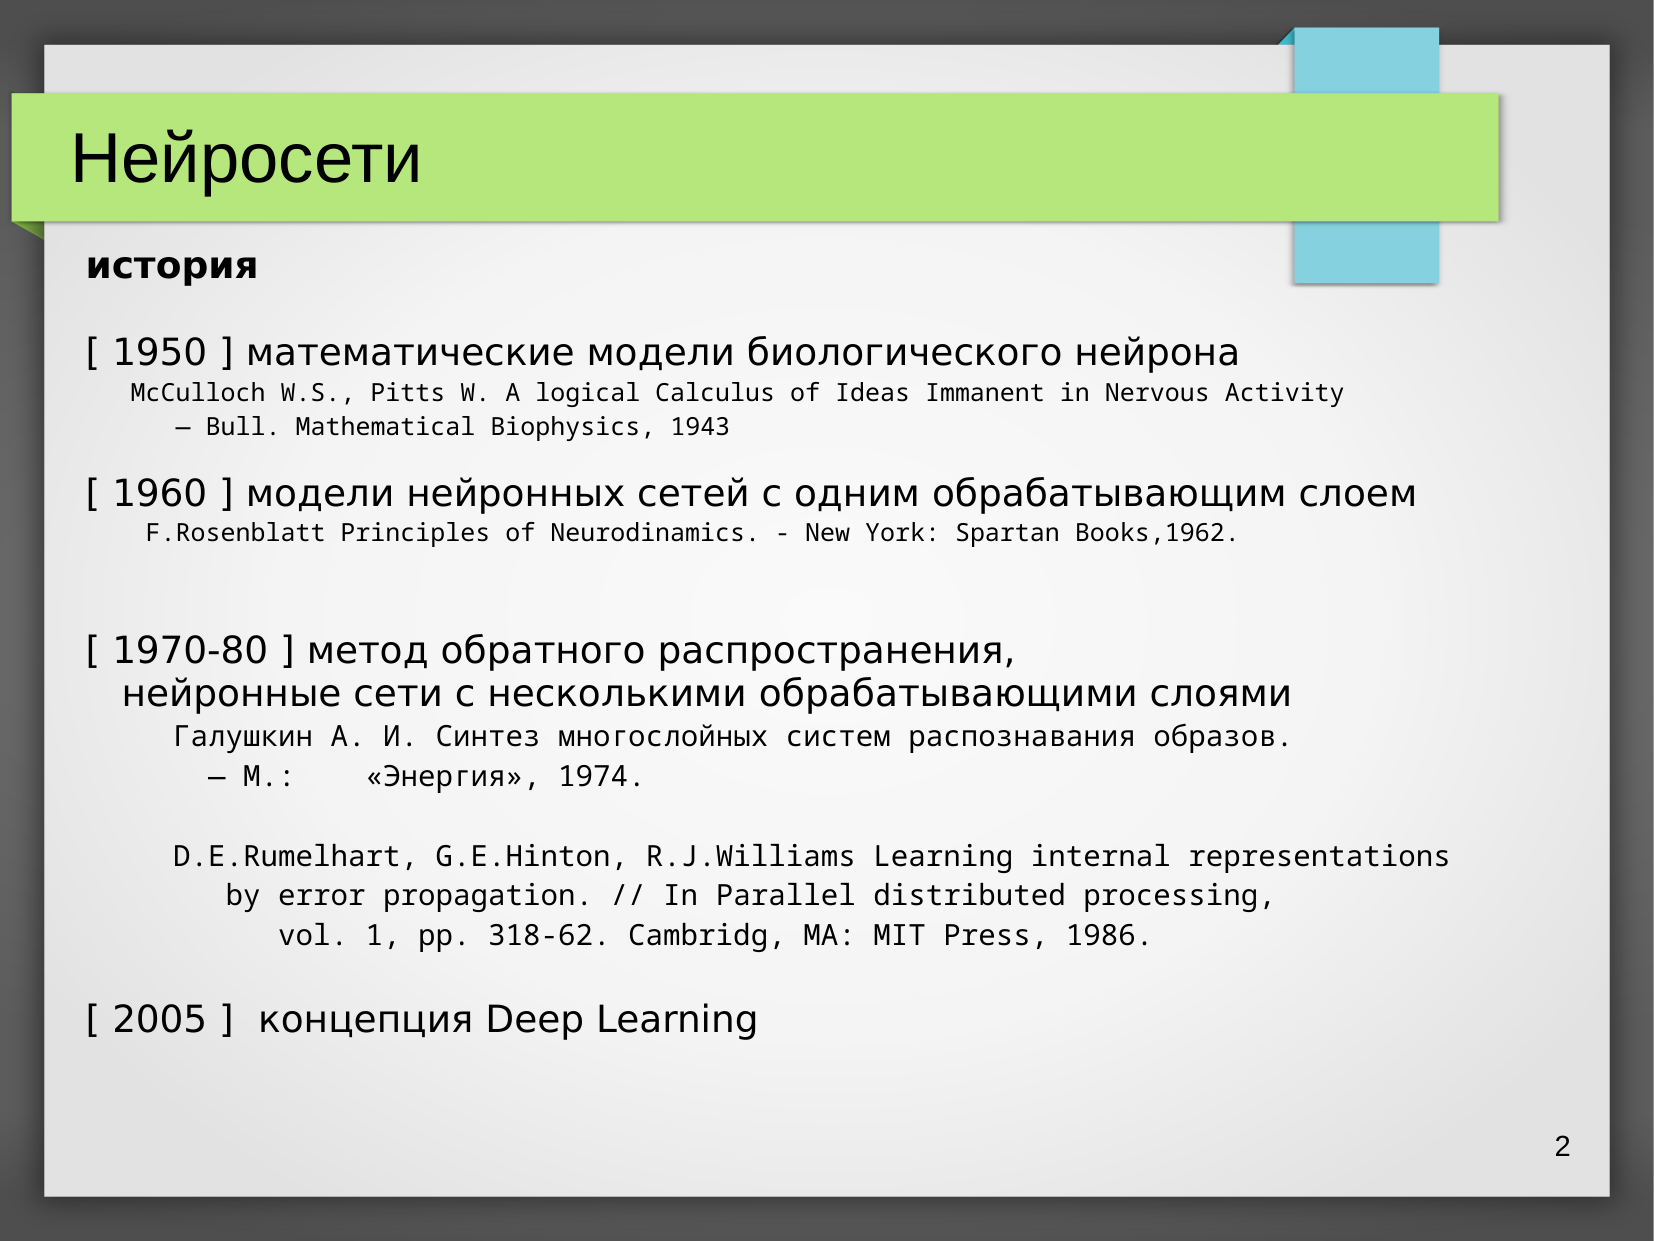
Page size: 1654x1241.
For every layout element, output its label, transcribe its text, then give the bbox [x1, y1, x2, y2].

title Нейросети [70, 118, 1205, 199]
text_box история [ 1950 ] математические модели биологического нейрона McCulloch W.S., Pitts W. A logical Calculus of Ideas Immanent in Nervous Activity — Bull. Mathematical Biophysics, 1943 [ 1960 ] модели нейронных сетей с одним обрабатывающим слоем F.Rosenblatt Principles of Neurodinamics. - New York: Spartan Books,1962. [ 1970-80 ] метод обратного распространения, нейронные сети с несколькими обрабатывающими слоями Галушкин А. И. Синтез многослойных систем распознавания образов. — М.: «Энергия», 1974. D.E.Rumelhart, G.E.Hinton, R.J.Williams Learning internal representations by error propagation. // In Parallel distributed processing, vol. 1, pp. 318-62. Cambridg, MA: MIT Press, 1986. [ 2005 ] концепция Deep Learning [70, 236, 1512, 1134]
picture [0, 0, 1654, 1241]
